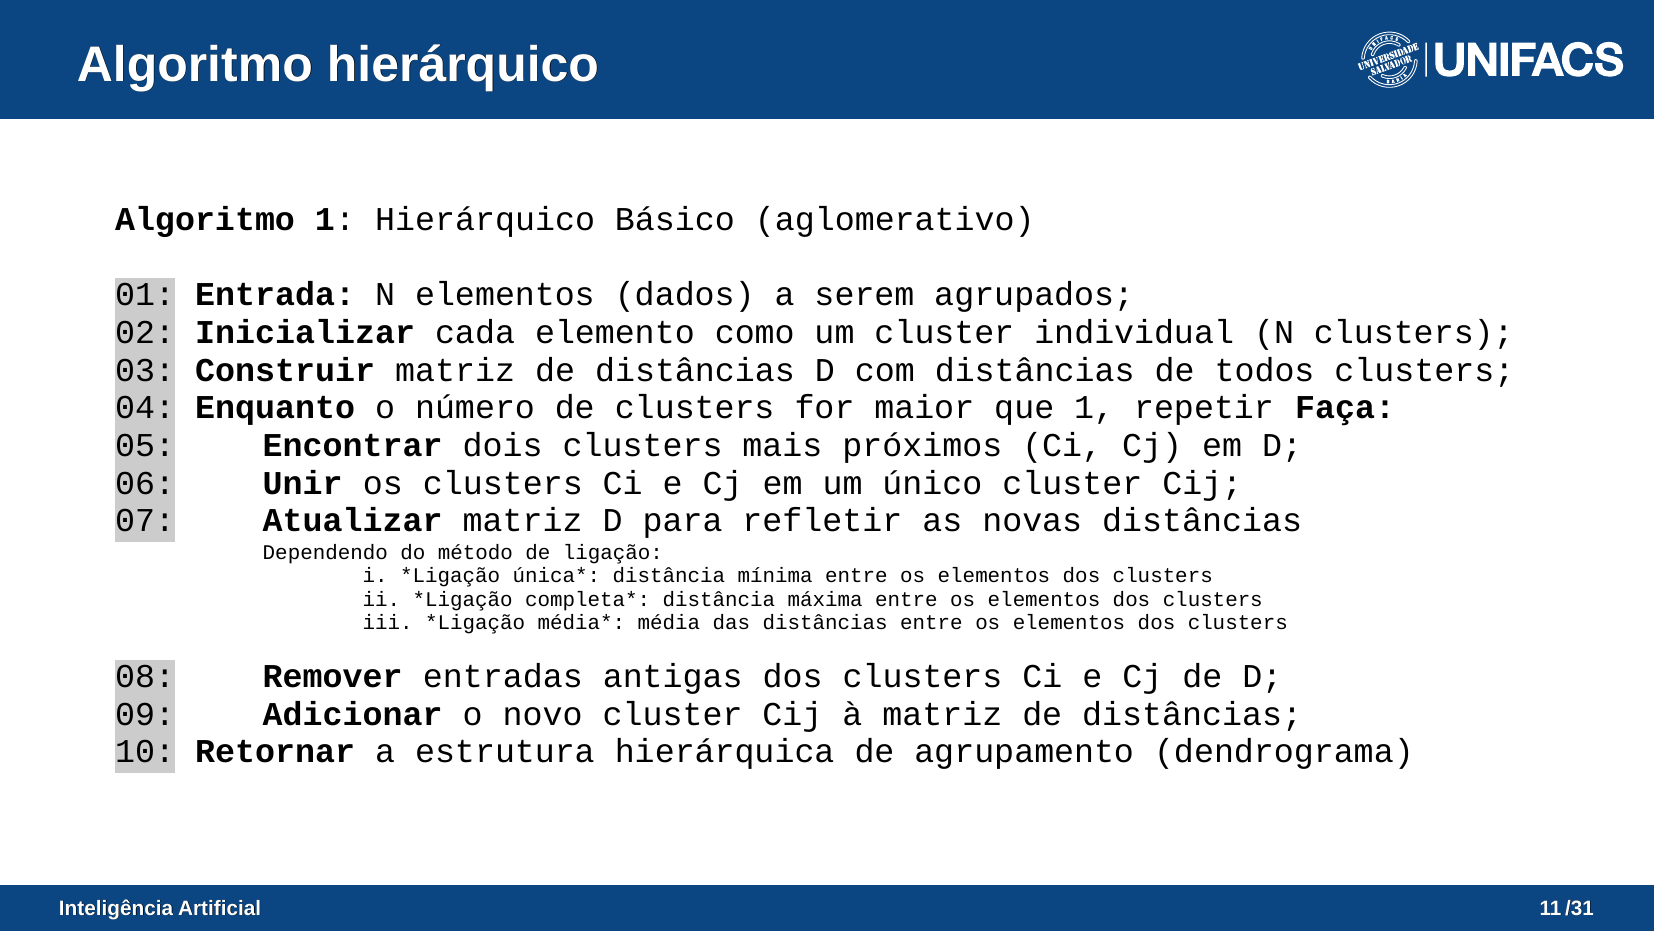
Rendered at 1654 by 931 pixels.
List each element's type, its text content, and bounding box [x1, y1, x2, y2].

text_box Algoritmo 1: Hierárquico Básico (aglomerativo) 01: Entrada: N elementos (dados) a serem agrupados; 02: Inicializar cada elemento como um cluster individual (N clusters); 03: Construir matriz de distâncias D com distâncias de todos clusters; 04: Enquanto o número de clusters for maior que 1, repetir Faça: 05: Encontrar dois clusters mais próximos (Ci, Cj) em D; 06: Unir os clusters Ci e Cj em um único cluster Cij; 07: Atualizar matriz D para refletir as novas distâncias Dependendo do método de ligação: i. *Ligação única*: distância mínima entre os elementos dos clusters ii. *Ligação completa*: distância máxima entre os elementos dos clusters iii. *Ligação média*: média das distâncias entre os elementos dos clusters 08: Remover entradas antigas dos clusters Ci e Cj de D; 09: Adicionar o novo cluster Cij à matriz de distâncias; 10: Retornar a estrutura hierárquica de agrupamento (dendrograma) [100, 194, 1565, 781]
text_box Algoritmo hierárquico [76, 7, 1241, 120]
